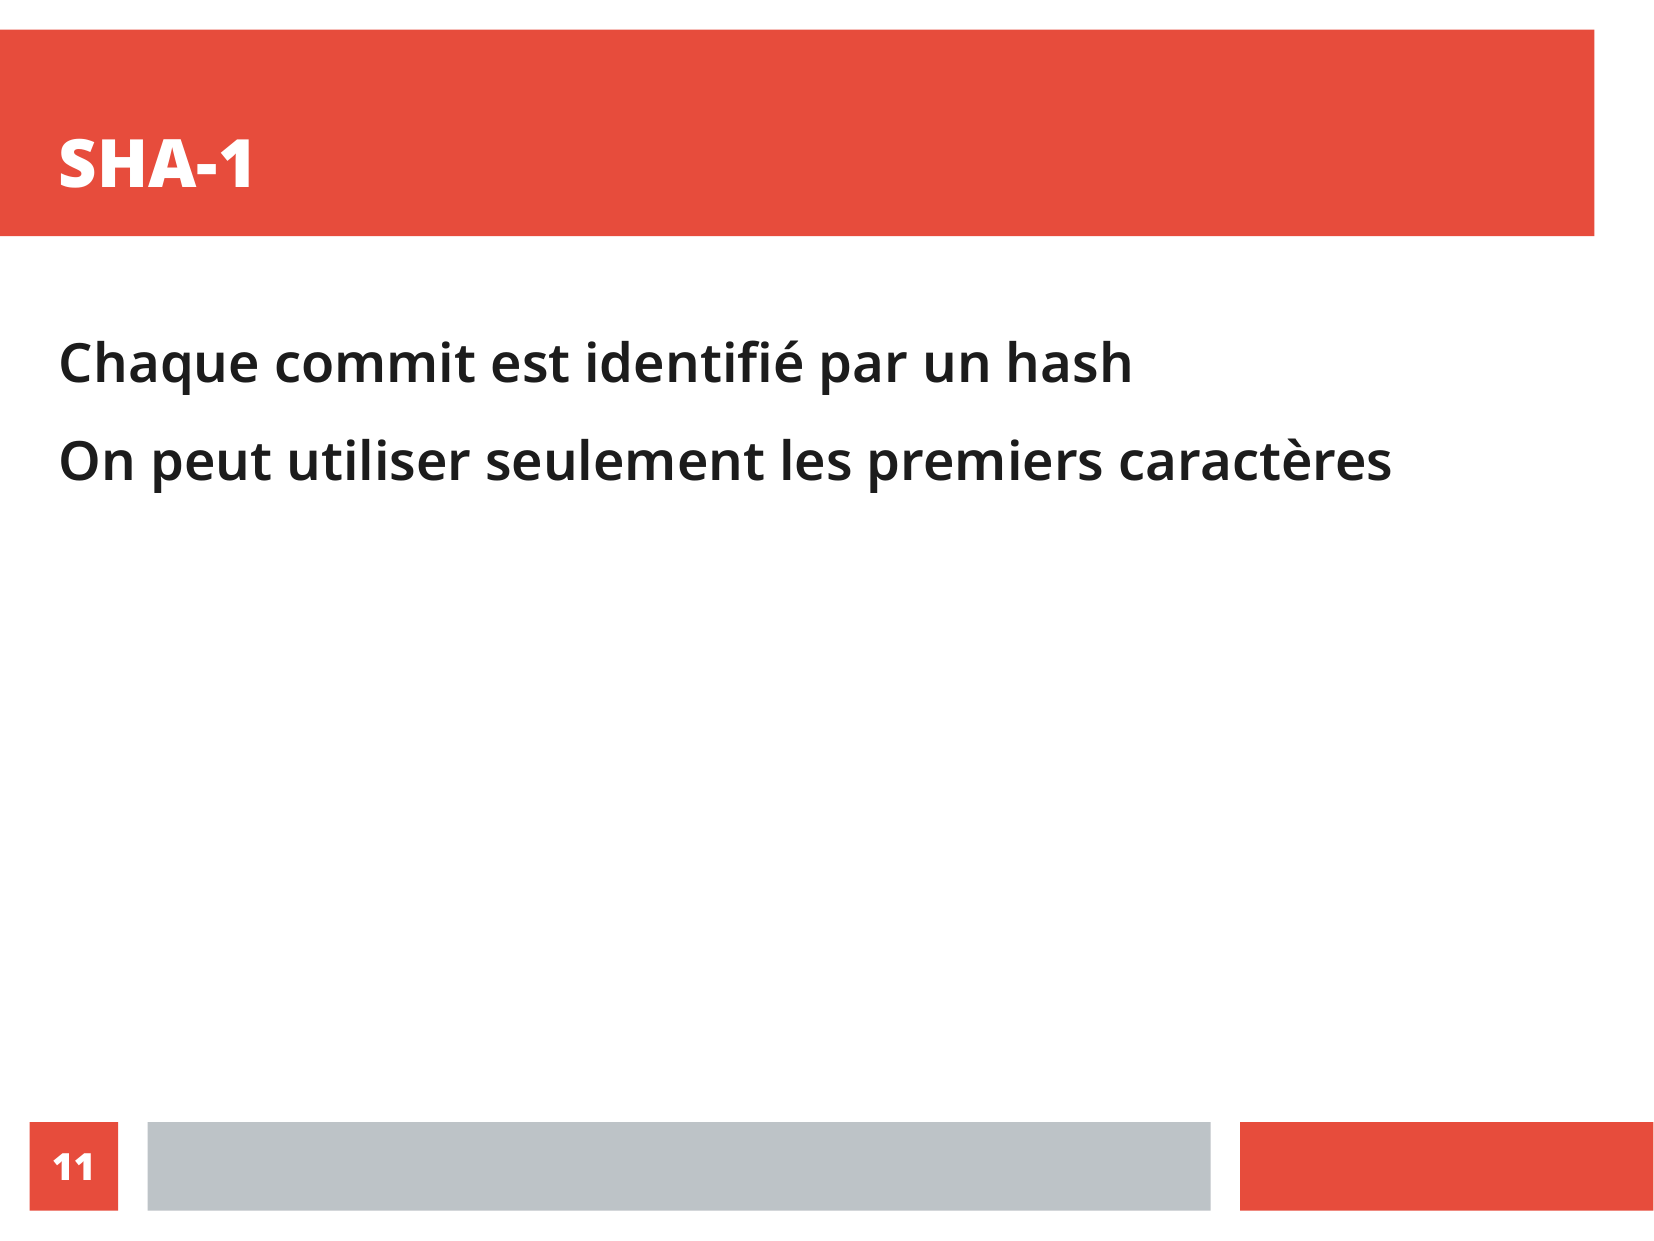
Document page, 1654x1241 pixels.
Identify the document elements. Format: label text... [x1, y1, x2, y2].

list Chaque commit est identifié par un hash On peut utiliser seulement les premiers caractères [59, 324, 1565, 1093]
title SHA-1 [59, 59, 1595, 207]
